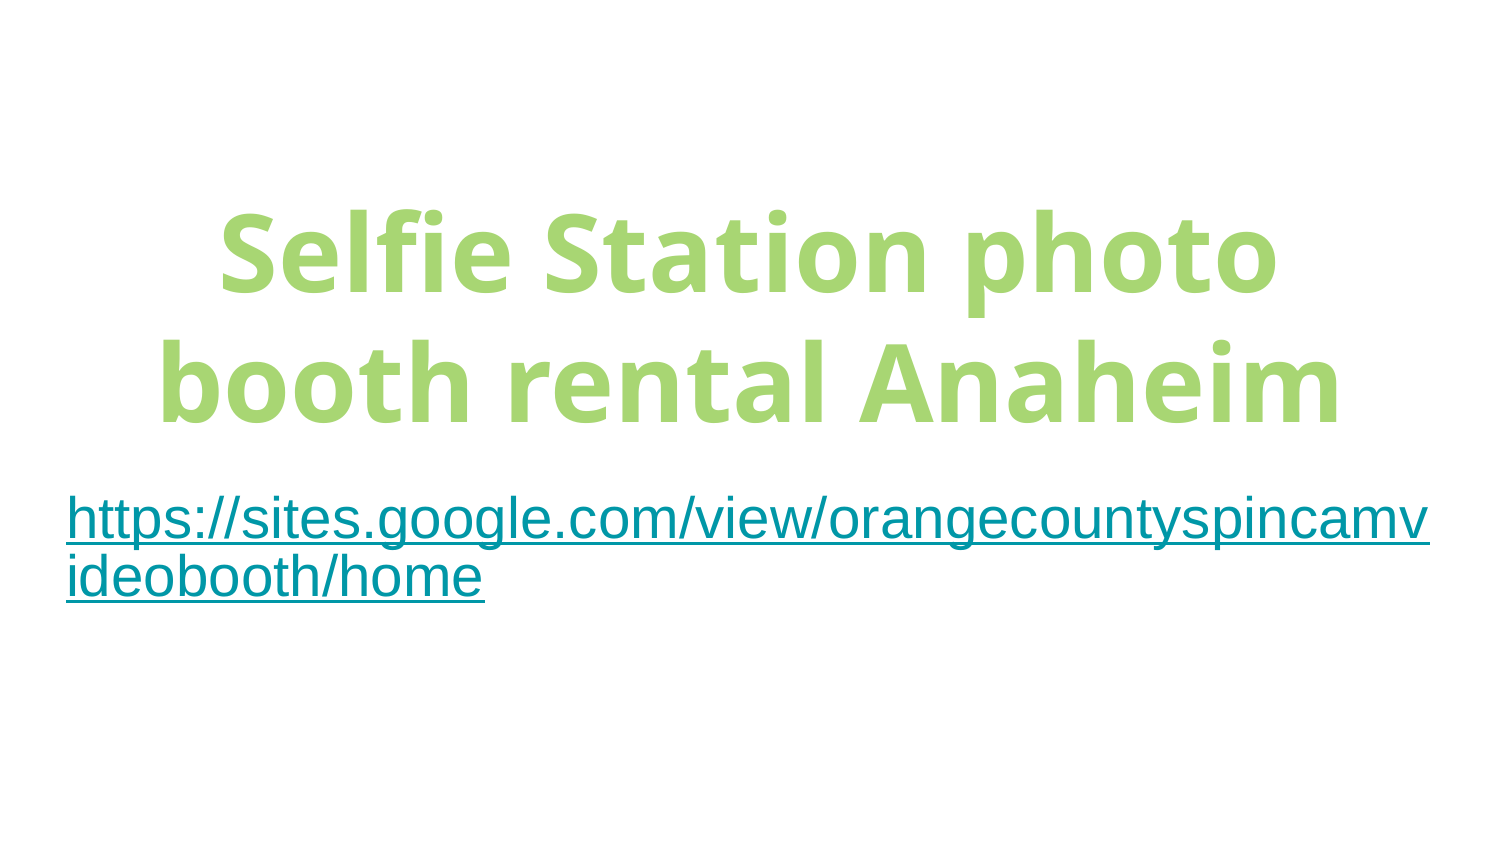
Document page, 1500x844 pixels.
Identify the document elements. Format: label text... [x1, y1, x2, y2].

subtitle https://sites.google.com/view/orangecountyspincamvideobooth/home [51, 464, 1449, 595]
title Selfie Station photo booth rental Anaheim [51, 122, 1449, 459]
